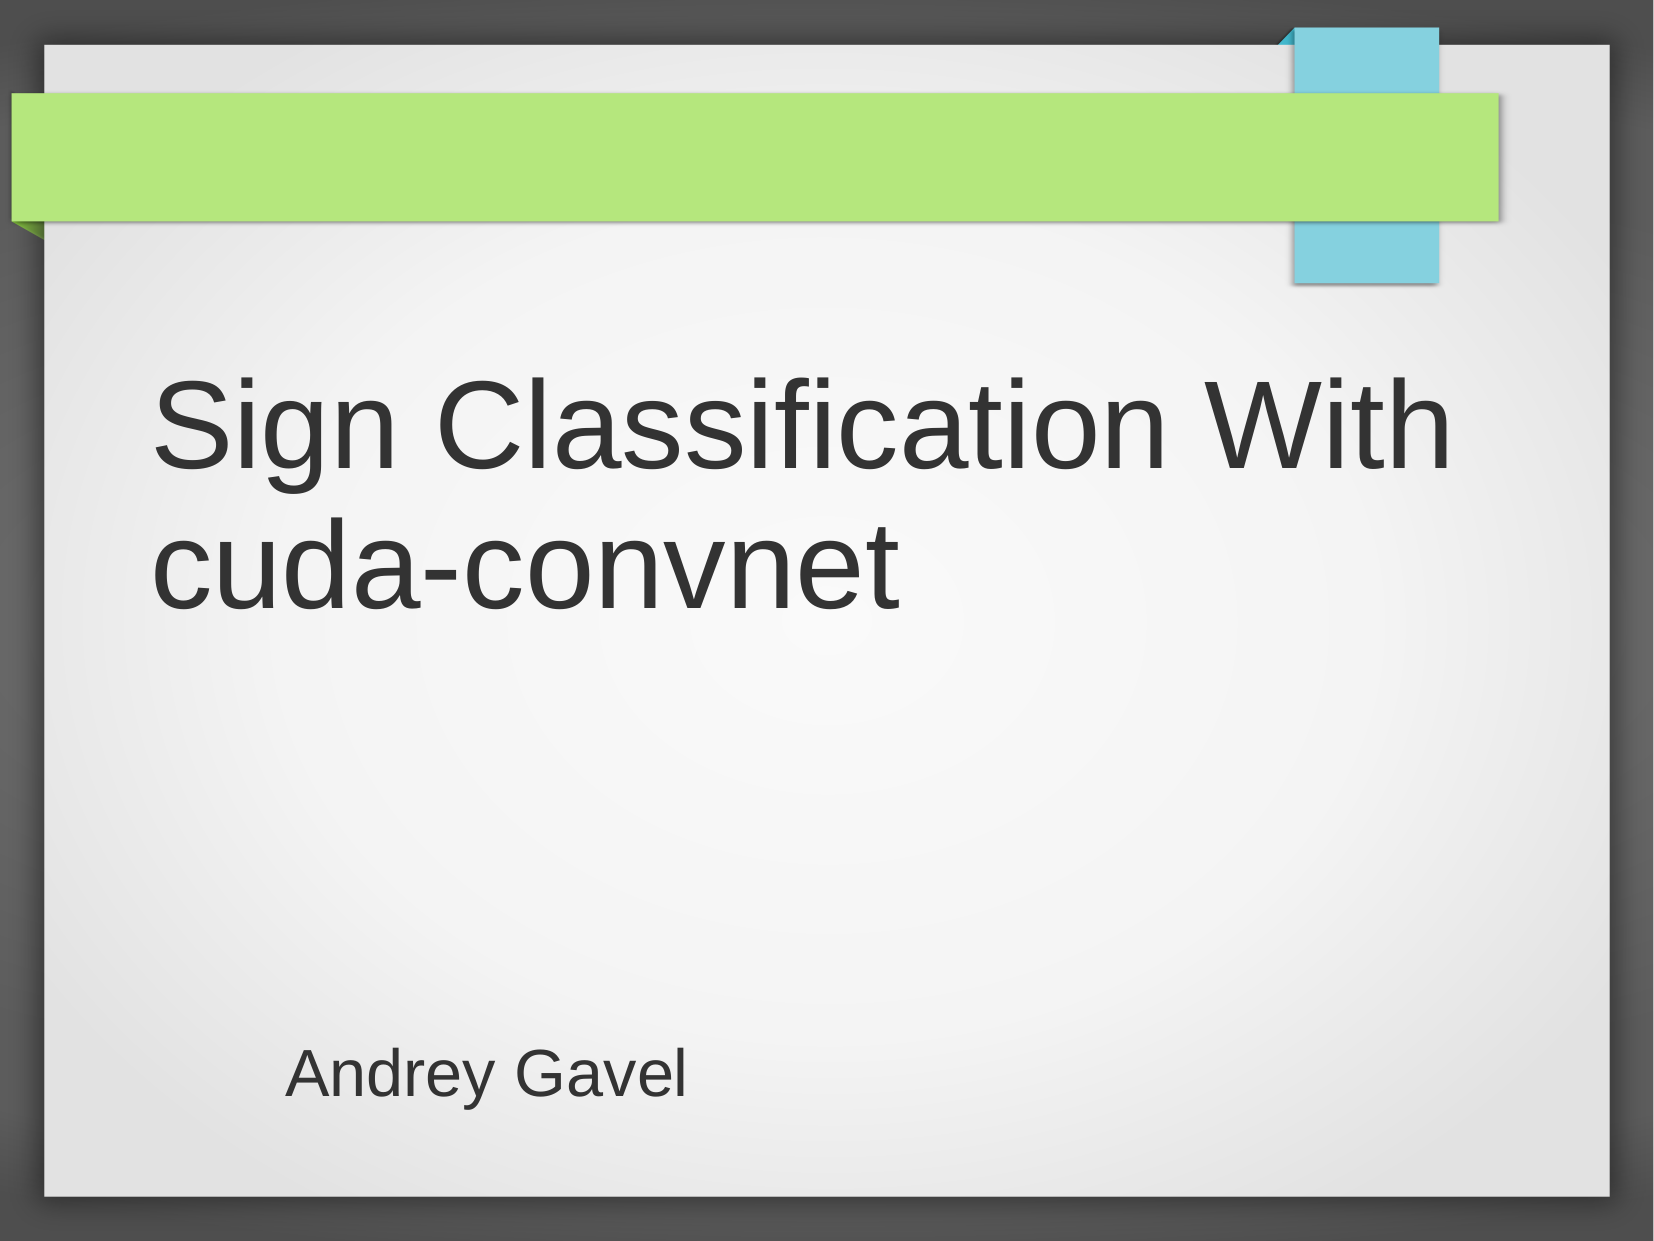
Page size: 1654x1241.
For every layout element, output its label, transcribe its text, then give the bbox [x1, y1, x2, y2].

title Andrey Gavel [285, 1020, 1443, 1127]
picture [0, 0, 1654, 1241]
title Sign Classification With cuda-convnet [150, 270, 1510, 721]
